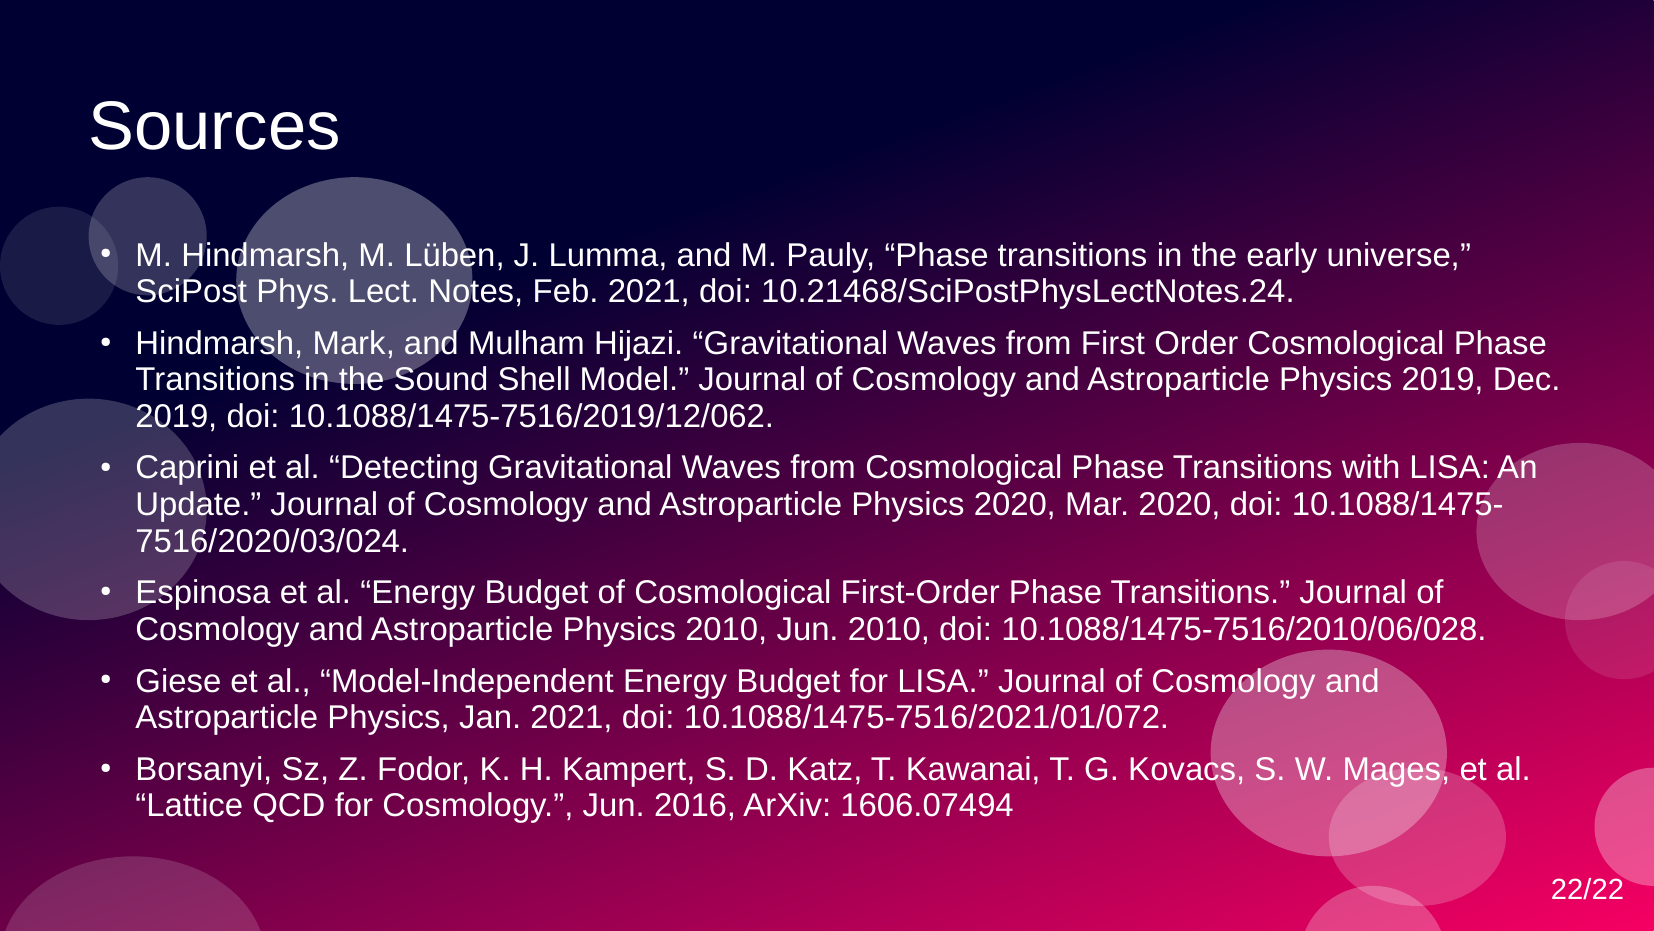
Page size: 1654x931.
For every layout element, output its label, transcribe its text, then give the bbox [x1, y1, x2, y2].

title Sources [88, 44, 1565, 207]
list M. Hindmarsh, M. Lüben, J. Lumma, and M. Pauly, “Phase transitions in the early universe,” SciPost Phys. Lect. Notes, Feb. 2021, doi: 10.21468/SciPostPhysLectNotes.24. Hindmarsh, Mark, and Mulham Hijazi. “Gravitational Waves from First Order Cosmological Phase Transitions in the Sound Shell Model.” Journal of Cosmology and Astroparticle Physics 2019, Dec. 2019, doi: 10.1088/1475-7516/2019/12/062. Caprini et al. “Detecting Gravitational Waves from Cosmological Phase Transitions with LISA: An Update.” Journal of Cosmology and Astroparticle Physics 2020, Mar. 2020, doi: 10.1088/1475-7516/2020/03/024. Espinosa et al. “Energy Budget of Cosmological First-Order Phase Transitions.” Journal of Cosmology and Astroparticle Physics 2010, Jun. 2010, doi: 10.1088/1475-7516/2010/06/028. Giese et al., “Model-Independent Energy Budget for LISA.” Journal of Cosmology and Astroparticle Physics, Jan. 2021, doi: 10.1088/1475-7516/2021/01/072. Borsanyi, Sz, Z. Fodor, K. H. Kampert, S. D. Katz, T. Kawanai, T. G. Kovacs, S. W. Mages, et al. “Lattice QCD for Cosmology.”, Jun. 2016, ArXiv: 1606.07494 [88, 236, 1565, 827]
